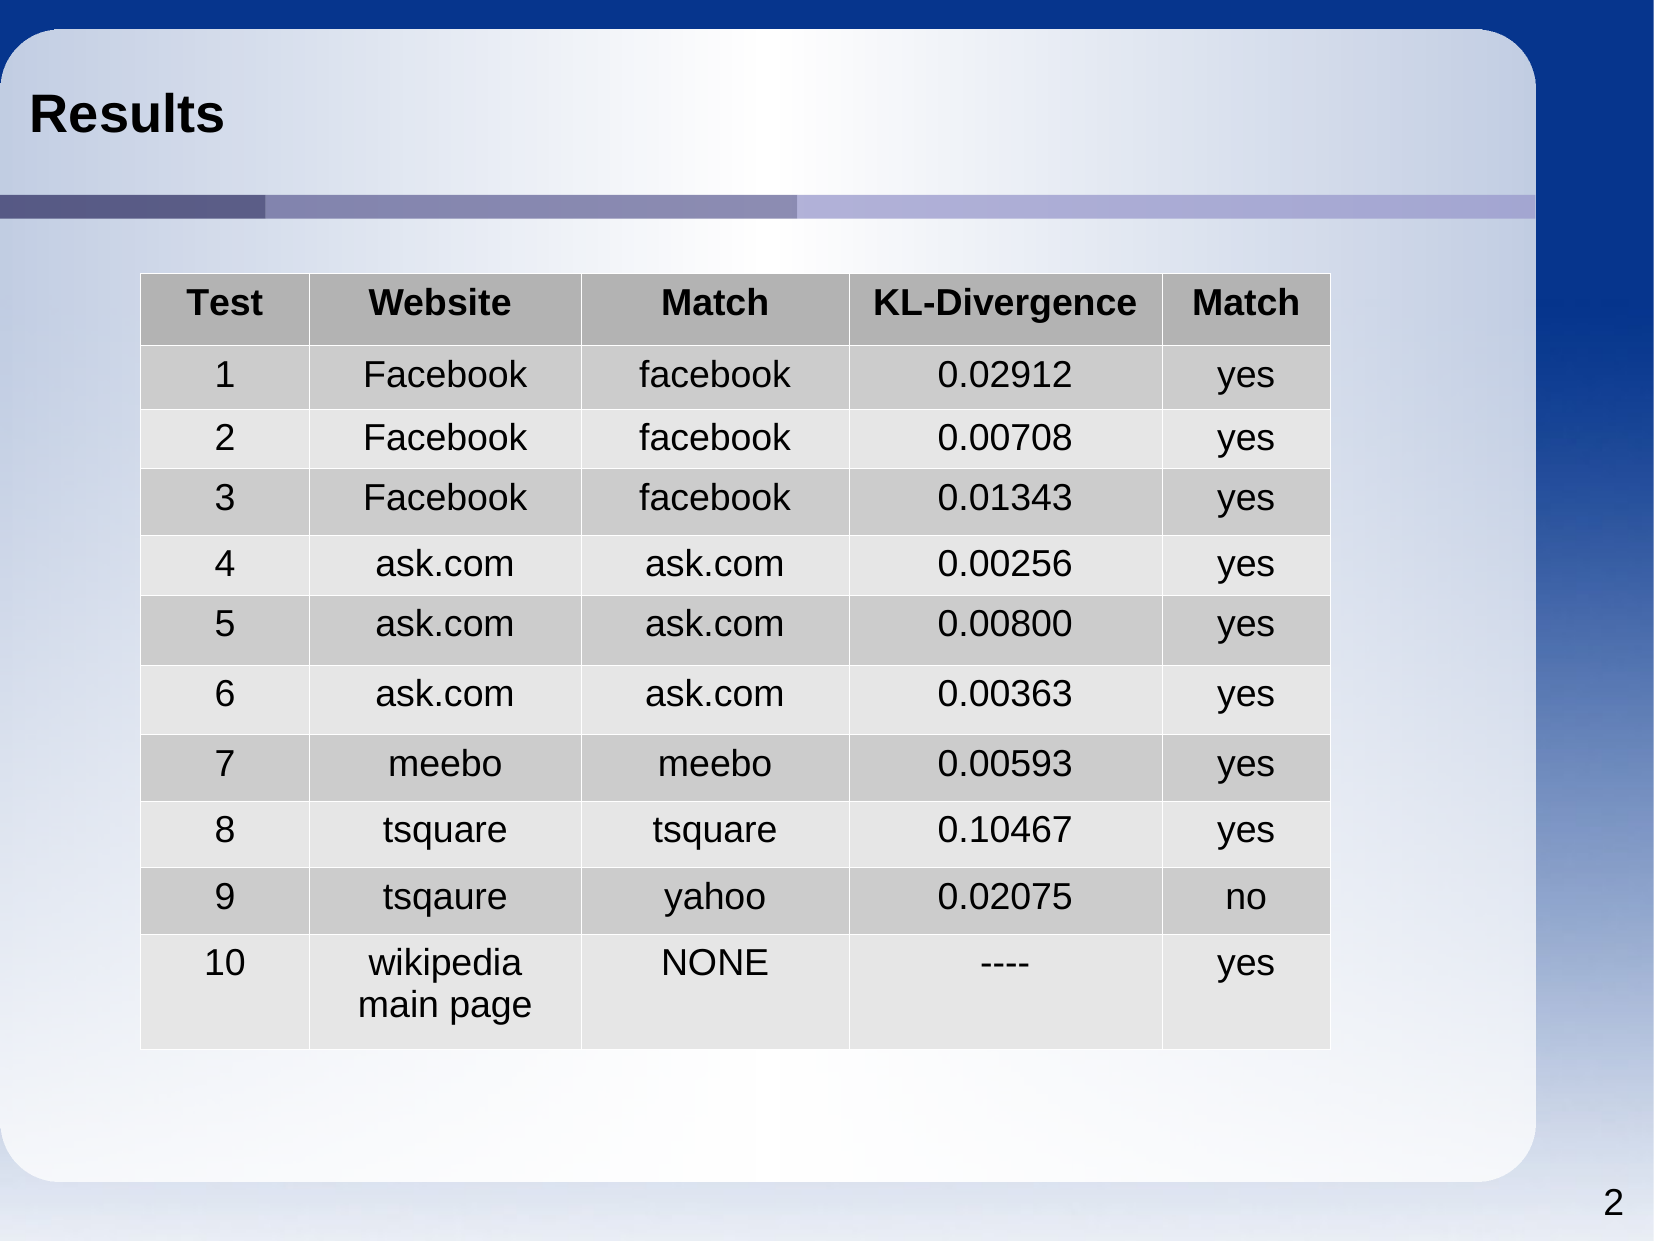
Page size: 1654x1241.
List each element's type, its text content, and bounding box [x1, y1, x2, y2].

table_cell 0.02912 [850, 346, 1162, 409]
table_header Website [310, 274, 581, 345]
table_cell ask.com [582, 536, 849, 595]
table_cell ask.com [582, 666, 849, 734]
table_cell yes [1163, 802, 1330, 867]
table_cell 3 [141, 469, 309, 535]
table_cell facebook [582, 410, 849, 468]
table_cell yes [1163, 666, 1330, 734]
table_cell ask.com [582, 596, 849, 665]
table_cell facebook [582, 346, 849, 409]
table_header KL-Divergence [850, 274, 1162, 345]
table_cell yahoo [582, 868, 849, 934]
table_header Match [1163, 274, 1330, 345]
table_cell 10 [141, 935, 309, 1049]
table_cell 0.00800 [850, 596, 1162, 665]
table_cell 0.10467 [850, 802, 1162, 867]
table_cell yes [1163, 596, 1330, 665]
table_cell 0.01343 [850, 469, 1162, 535]
table_cell yes [1163, 410, 1330, 468]
table_cell facebook [582, 469, 849, 535]
table_cell 6 [141, 666, 309, 734]
table_cell 8 [141, 802, 309, 867]
table_cell Facebook [310, 410, 581, 468]
table_cell tsquare [582, 802, 849, 867]
table_cell Facebook [310, 469, 581, 535]
title Results [29, 49, 1506, 178]
table_cell 0.00593 [850, 735, 1162, 801]
table_cell ask.com [310, 596, 581, 665]
table_cell tsqaure [310, 868, 581, 934]
table_cell meebo [582, 735, 849, 801]
table_cell 0.02075 [850, 868, 1162, 934]
table_cell 0.00256 [850, 536, 1162, 595]
table_header Match [582, 274, 849, 345]
table_cell 2 [141, 410, 309, 468]
table_cell yes [1163, 346, 1330, 409]
table_cell meebo [310, 735, 581, 801]
table_cell yes [1163, 469, 1330, 535]
table_cell yes [1163, 735, 1330, 801]
table_header Test [141, 274, 309, 345]
table_cell NONE [582, 935, 849, 1049]
table_cell 9 [141, 868, 309, 934]
table_cell no [1163, 868, 1330, 934]
table_cell ---- [850, 935, 1162, 1049]
table_cell yes [1163, 935, 1330, 1049]
table_cell yes [1163, 536, 1330, 595]
table_cell tsquare [310, 802, 581, 867]
table_cell 1 [141, 346, 309, 409]
picture [0, 0, 1654, 1241]
table_cell 0.00363 [850, 666, 1162, 734]
table_cell ask.com [310, 536, 581, 595]
table_cell wikipedia main page [310, 935, 581, 1049]
table_cell Facebook [310, 346, 581, 409]
table_cell 4 [141, 536, 309, 595]
table_cell 5 [141, 596, 309, 665]
table_cell 7 [141, 735, 309, 801]
table_cell 0.00708 [850, 410, 1162, 468]
table_cell ask.com [310, 666, 581, 734]
